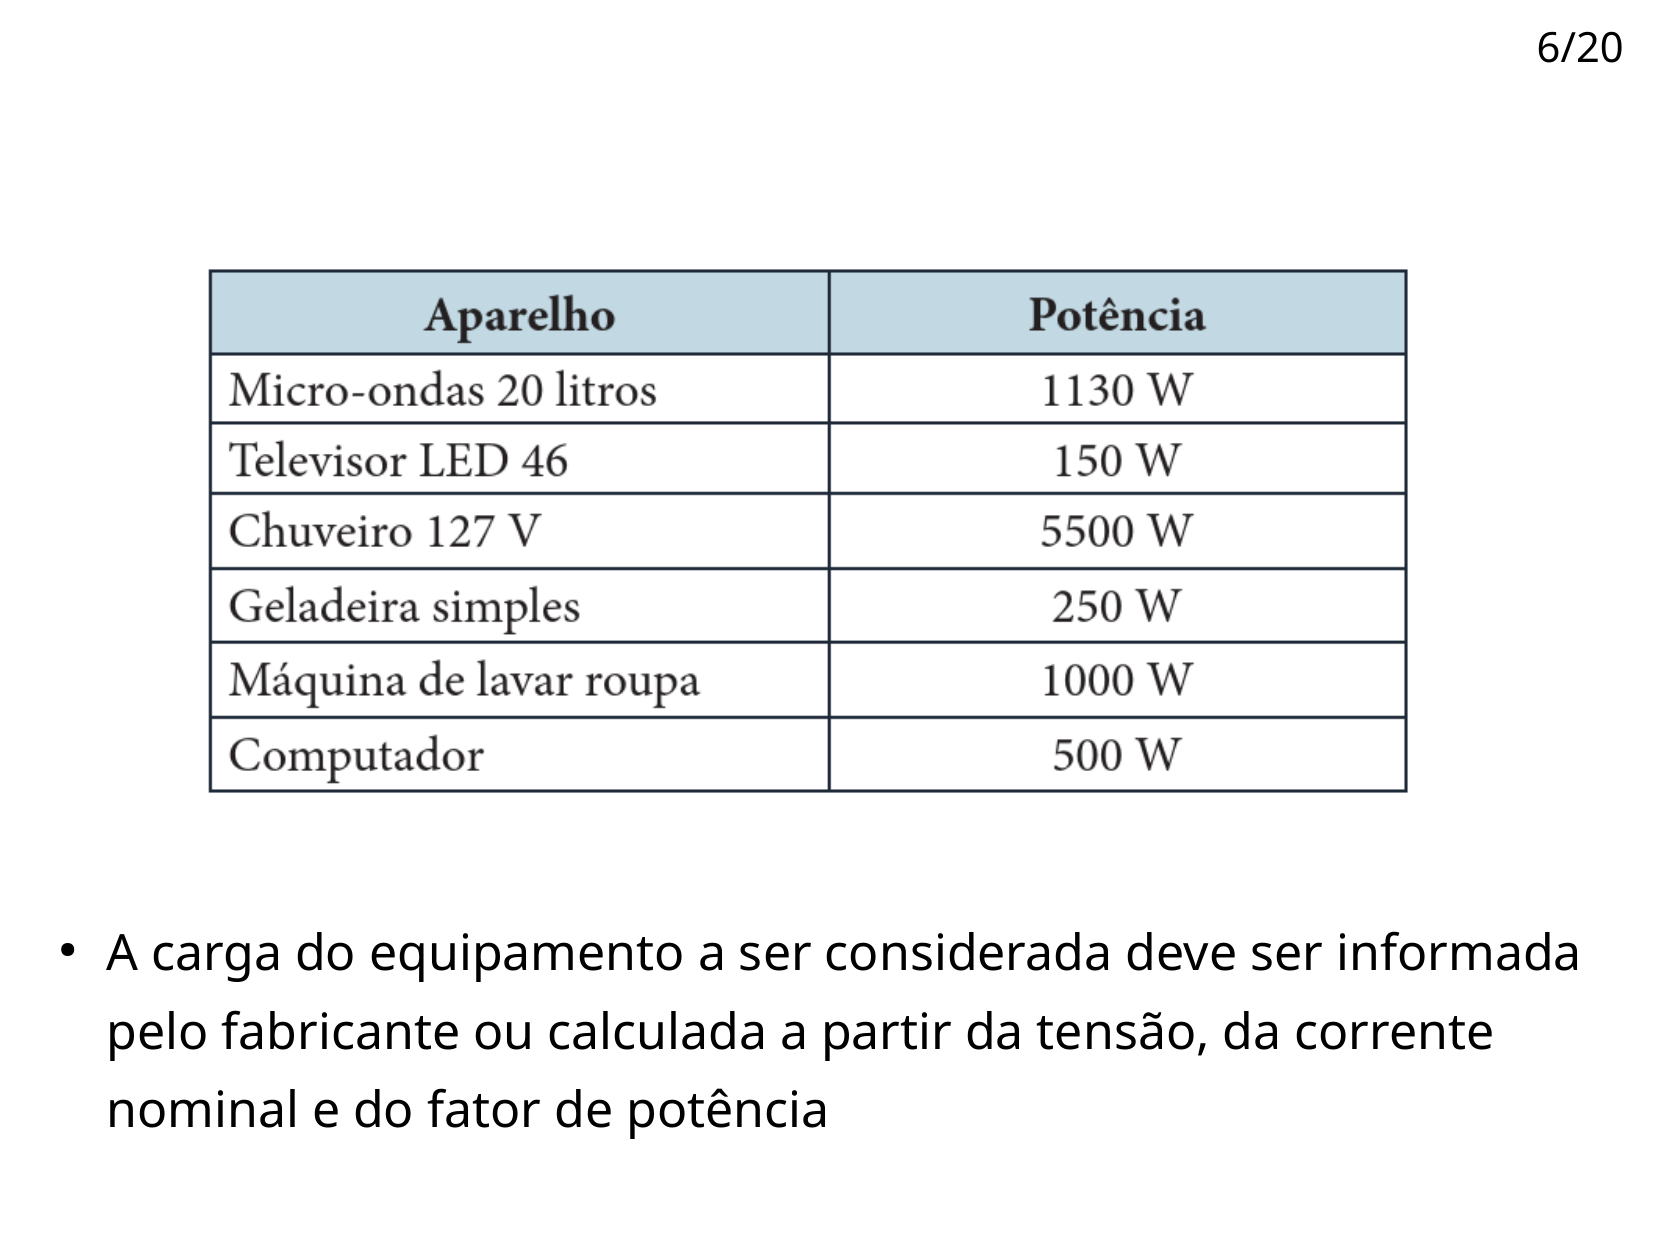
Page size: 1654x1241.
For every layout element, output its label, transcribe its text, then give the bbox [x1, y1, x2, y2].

picture [206, 265, 1411, 796]
list A carga do equipamento a ser considerada deve ser informada pelo fabricante ou calculada a partir da tensão, da corrente nominal e do fator de potência [59, 906, 1625, 1211]
